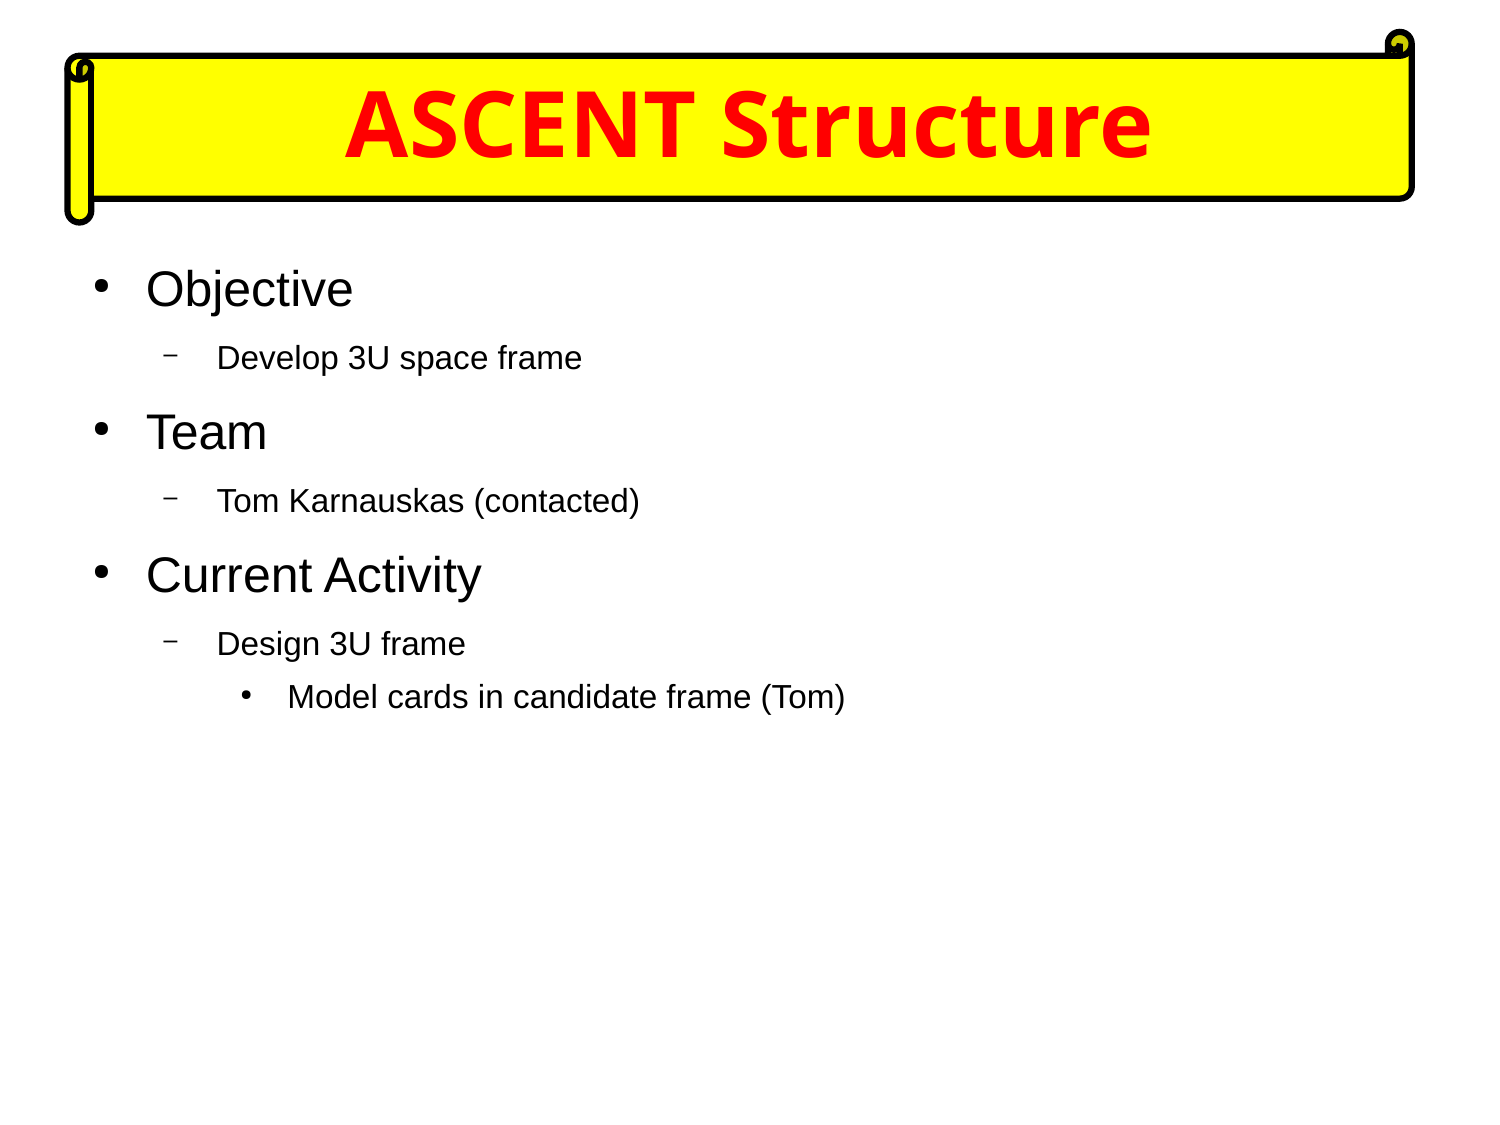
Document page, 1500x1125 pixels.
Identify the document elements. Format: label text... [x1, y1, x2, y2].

text_box [72, 31, 1412, 58]
text_box [67, 184, 1412, 223]
list Objective Develop 3U space frame Team Tom Karnauskas (contacted) Current Activity Design 3U frame Model cards in candidate frame (Tom) [75, 263, 1425, 916]
text_box ASCENT Structure [0, 58, 1500, 184]
